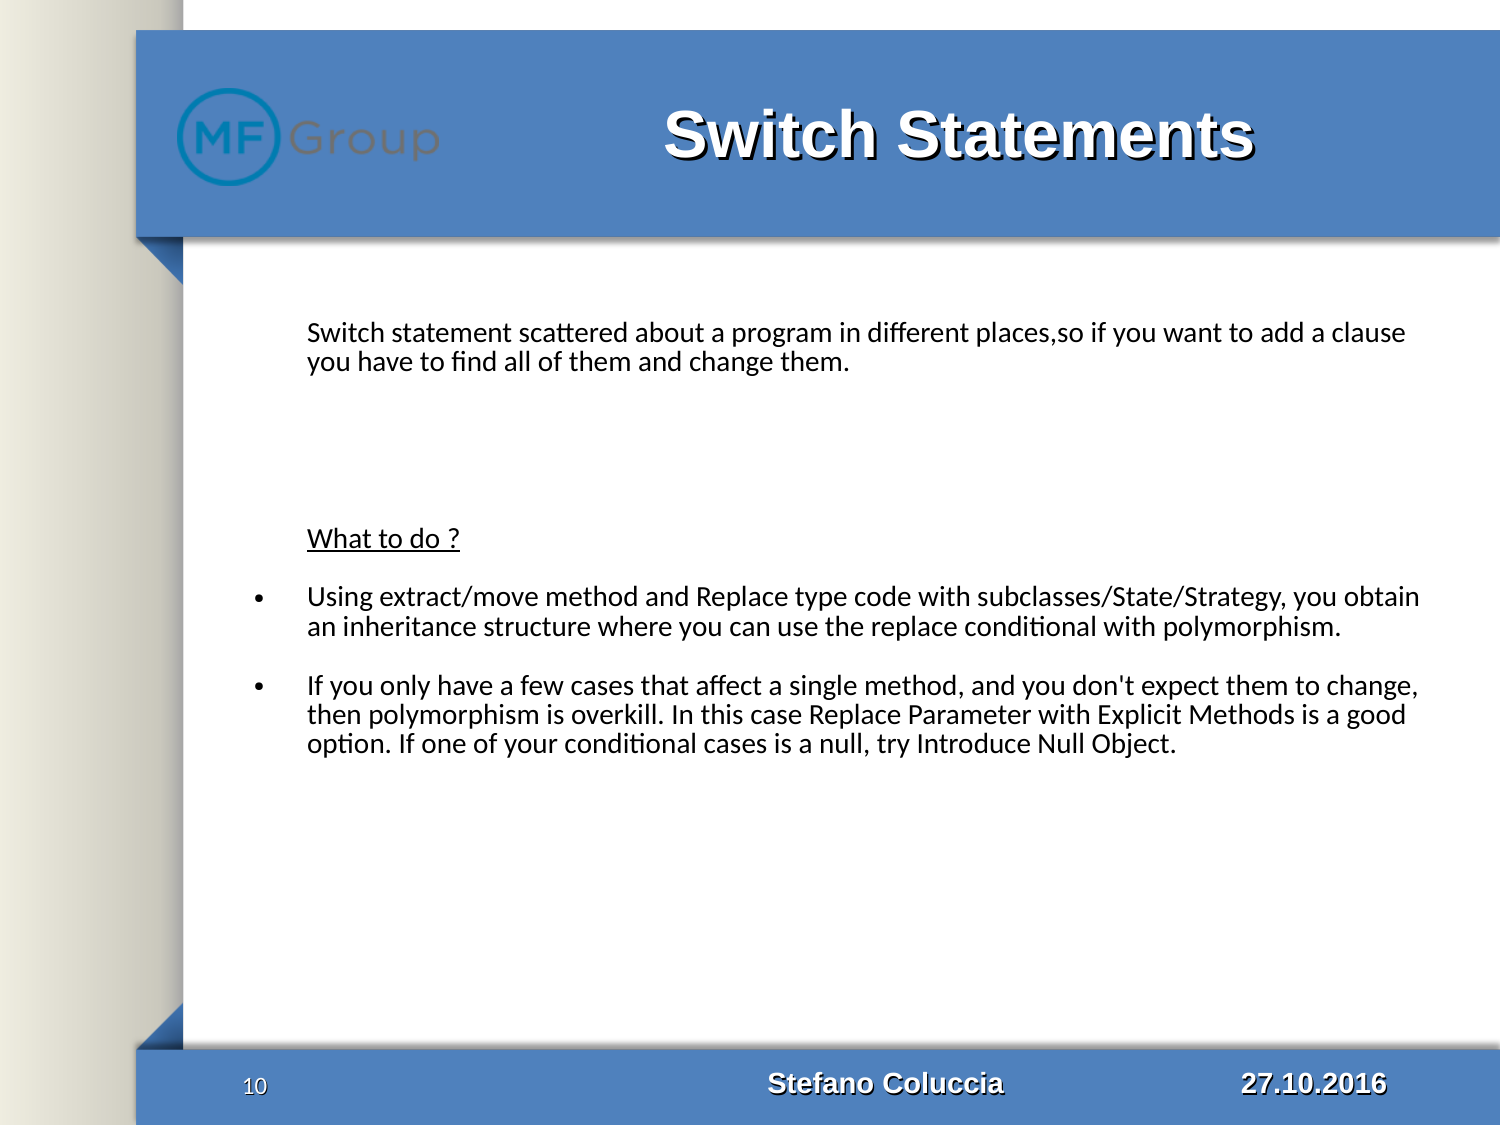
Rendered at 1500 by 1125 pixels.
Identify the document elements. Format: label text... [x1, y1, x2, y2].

title Stefano Coluccia [738, 1062, 1034, 1105]
list Switch statement scattered about a program in different places,so if you want to add a clause you have to find all of them and change them. What to do ? Using extract/move method and Replace type code with subclasses/State/Strategy, you obtain an inheritance structure where you can use the replace conditional with polymorphism. If you only have a few cases that affect a single method, and you don't expect them to change, then polymorphism is overkill. In this case Replace Parameter with Explicit Methods is a good option. If one of your conditional cases is a null, try Introduce Null Object. [236, 261, 1453, 1032]
picture [0, 0, 1500, 1125]
title Switch Statements [472, 57, 1447, 211]
title 27.10.2016 [1151, 1062, 1477, 1105]
